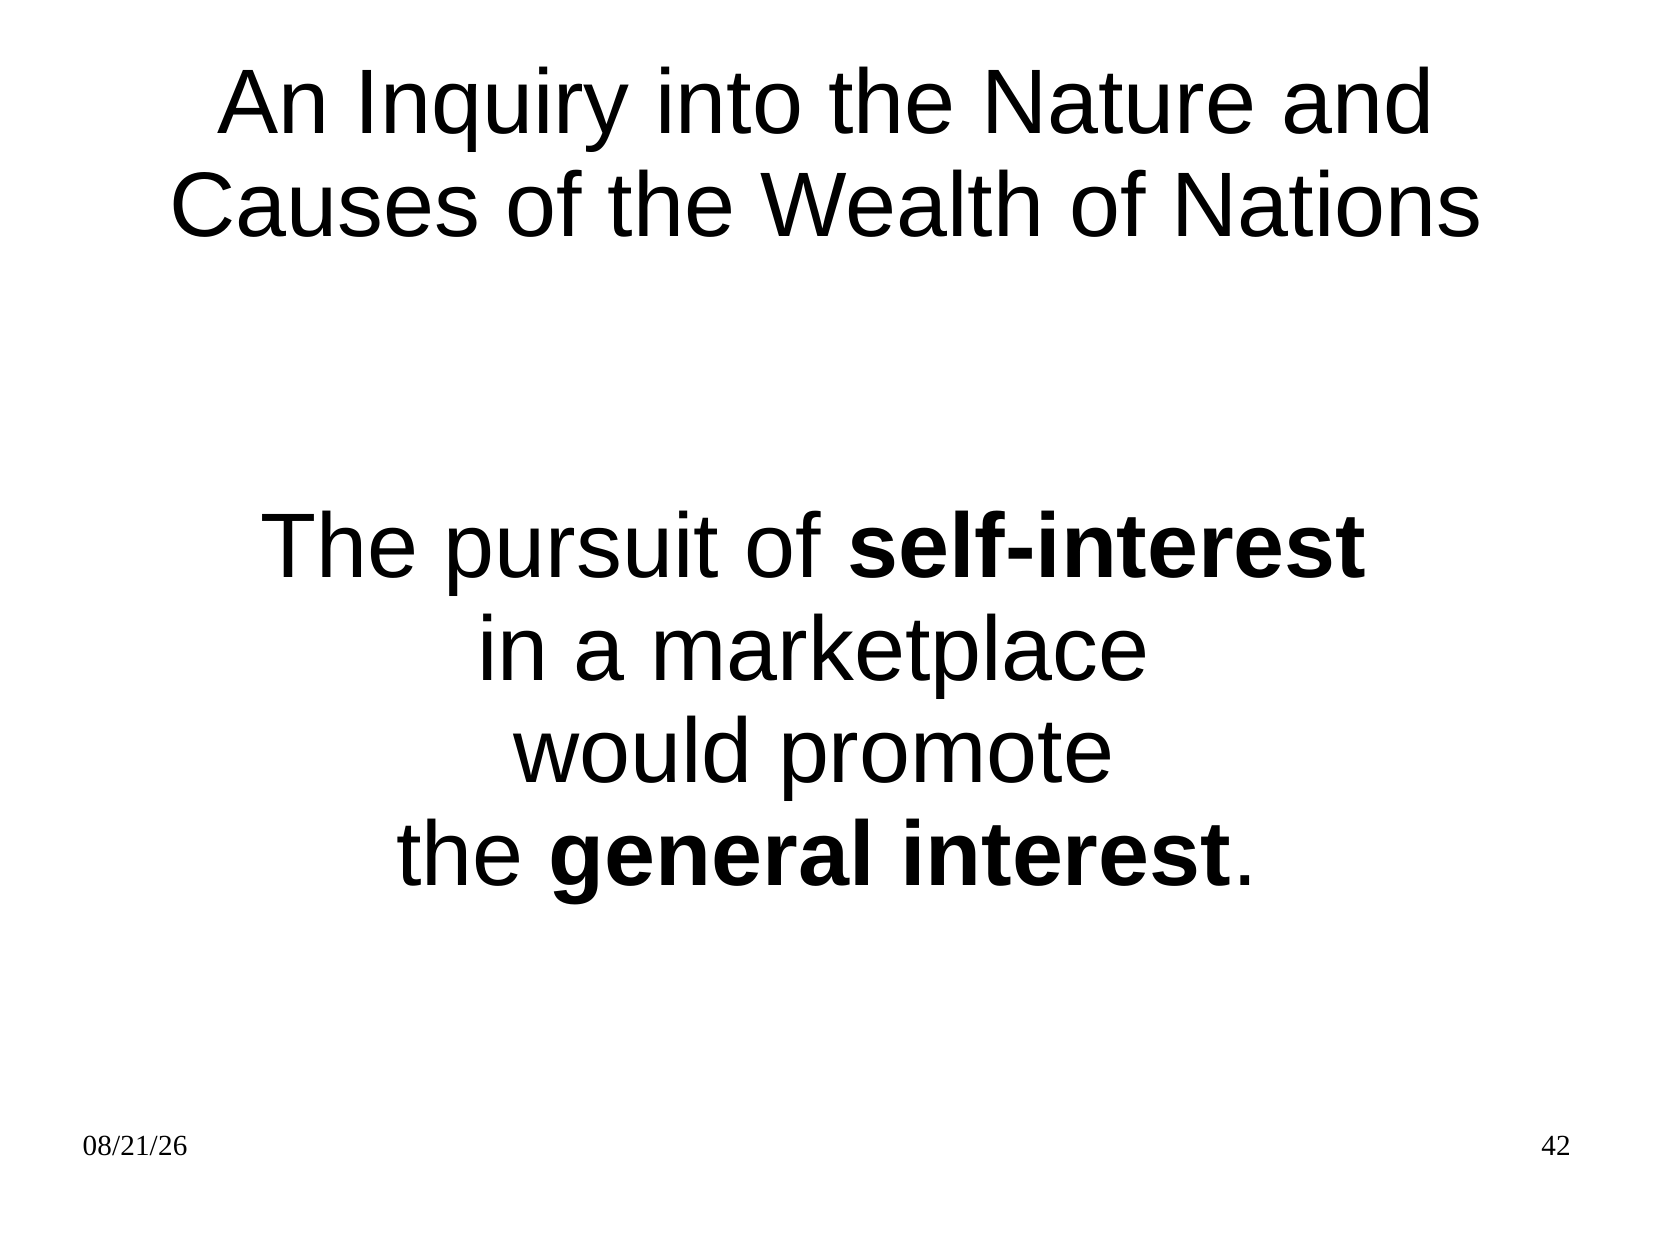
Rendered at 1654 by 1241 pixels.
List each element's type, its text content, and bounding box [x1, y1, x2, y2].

subtitle The pursuit of self-interest in a marketplace would promote the general interest. [82, 297, 1571, 1102]
title An Inquiry into the Nature and Causes of the Wealth of Nations [82, 49, 1571, 257]
